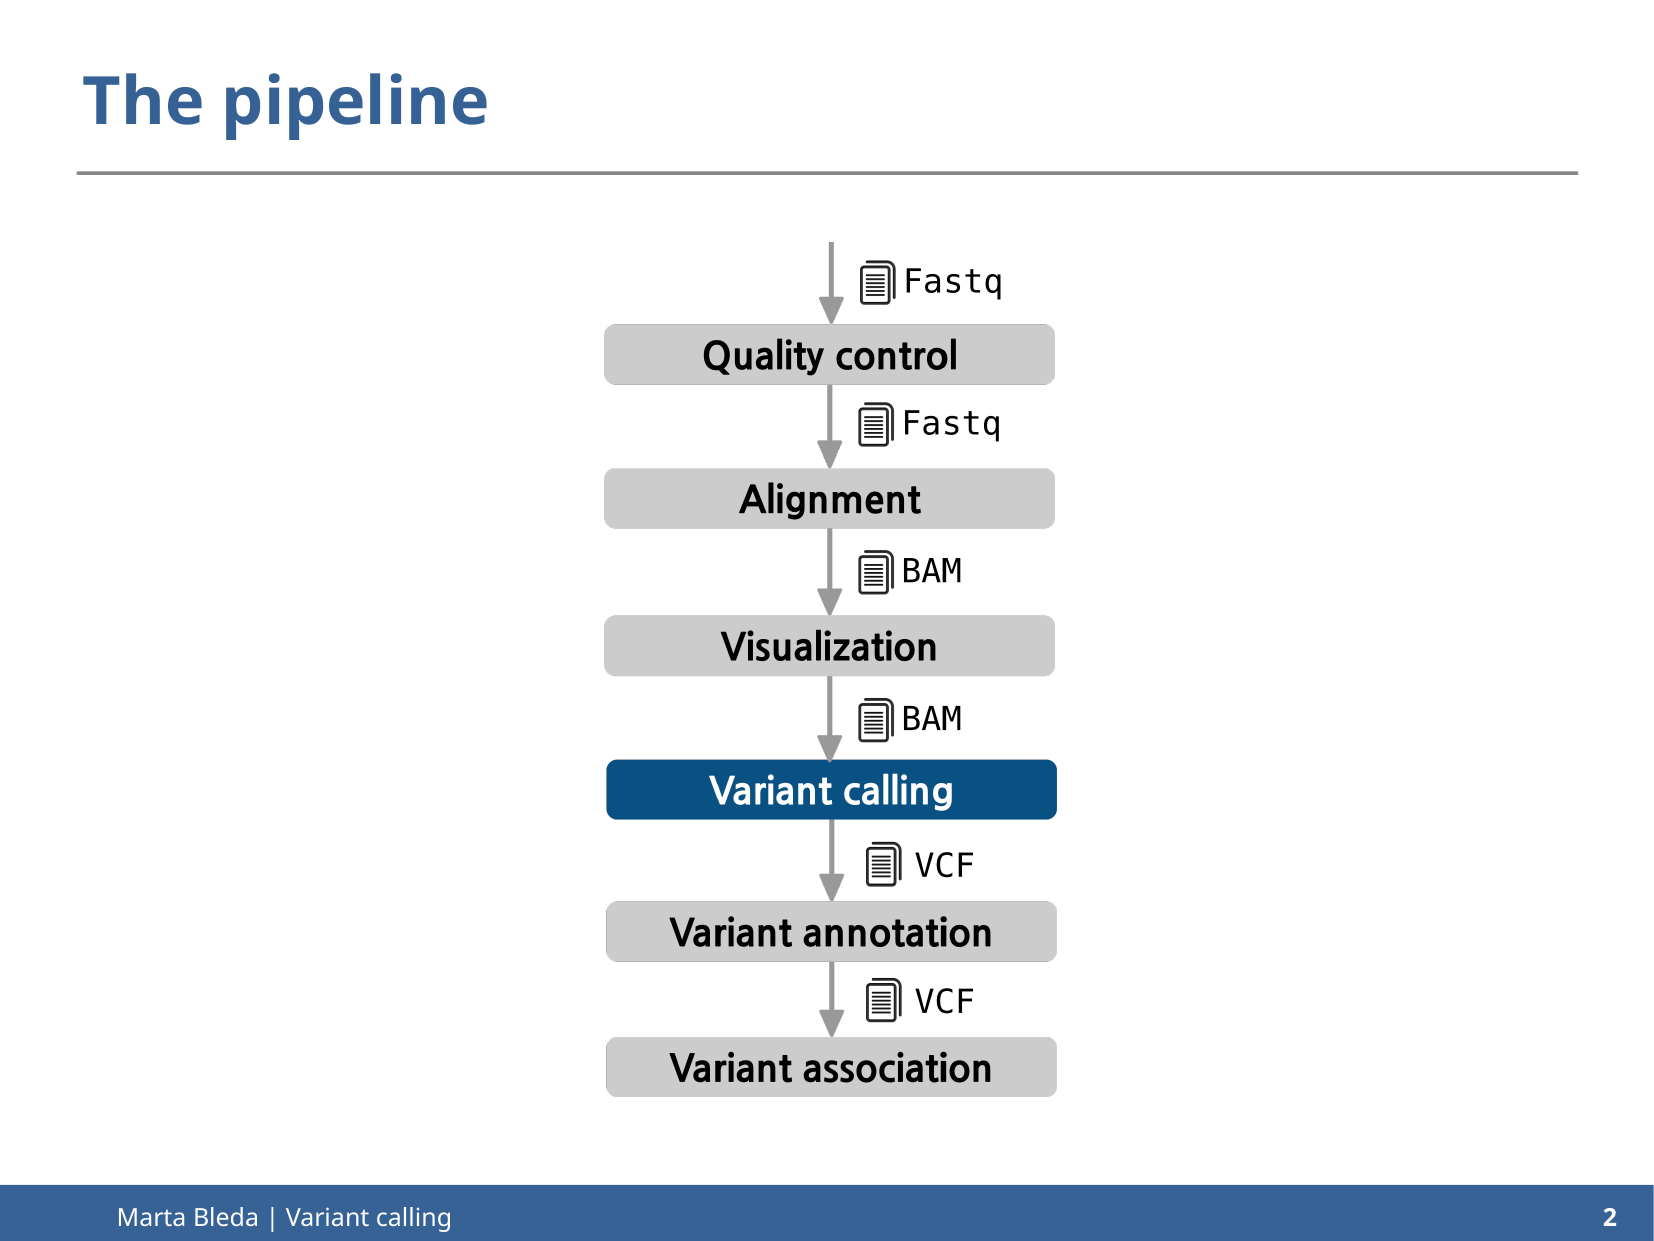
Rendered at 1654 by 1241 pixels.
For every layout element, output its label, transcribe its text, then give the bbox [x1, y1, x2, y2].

title The pipeline [82, 49, 1571, 148]
picture [604, 242, 1057, 1097]
picture [74, 170, 1580, 175]
